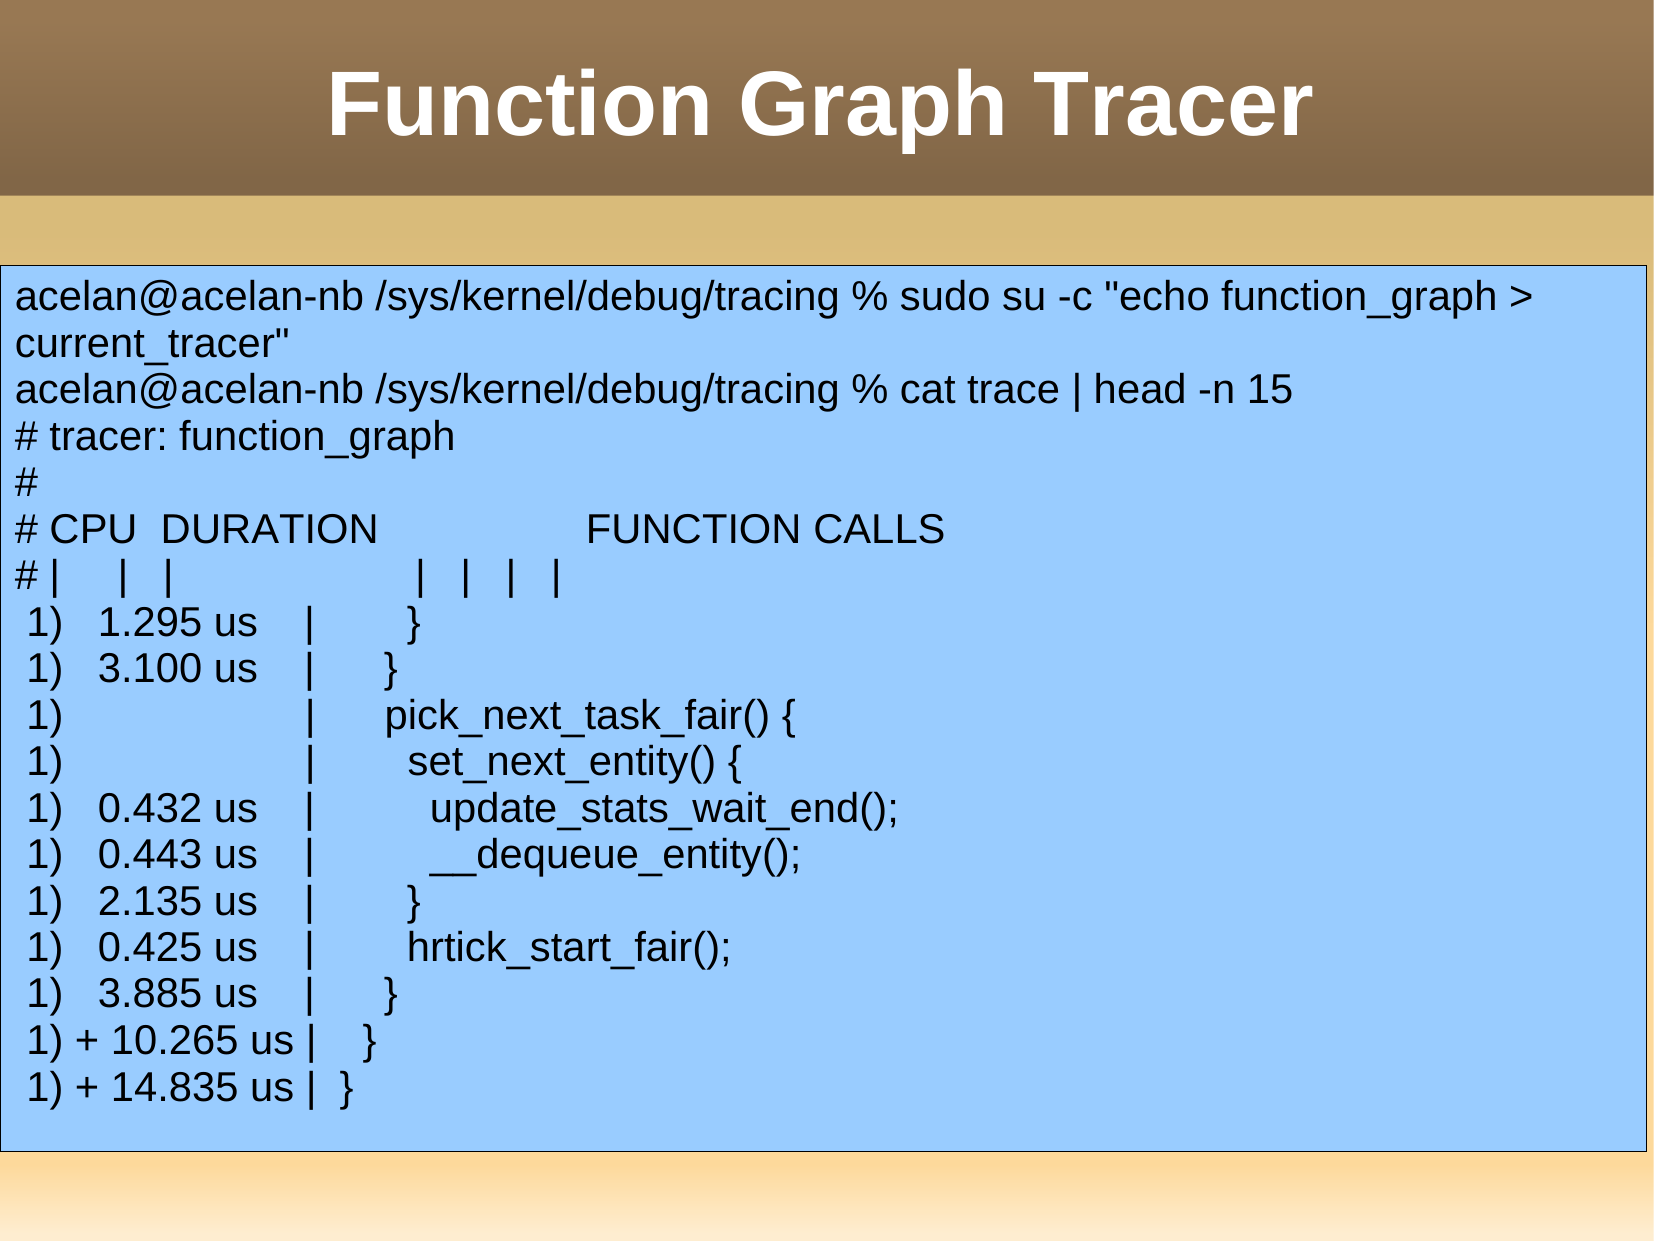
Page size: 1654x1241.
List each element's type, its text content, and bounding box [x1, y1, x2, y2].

picture [0, 0, 1654, 1241]
title Function Graph Tracer [76, 7, 1565, 200]
text_box acelan@acelan-nb /sys/kernel/debug/tracing % sudo su -c "echo function_graph > current_tracer" acelan@acelan-nb /sys/kernel/debug/tracing % cat trace | head -n 15 # tracer: function_graph # # CPU DURATION FUNCTION CALLS # | | | | | | | 1) 1.295 us | } 1) 3.100 us | } 1) | pick_next_task_fair() { 1) | set_next_entity() { 1) 0.432 us | update_stats_wait_end(); 1) 0.443 us | __dequeue_entity(); 1) 2.135 us | } 1) 0.425 us | hrtick_start_fair(); 1) 3.885 us | } 1) + 10.265 us | } 1) + 14.835 us | } [0, 265, 1647, 1152]
